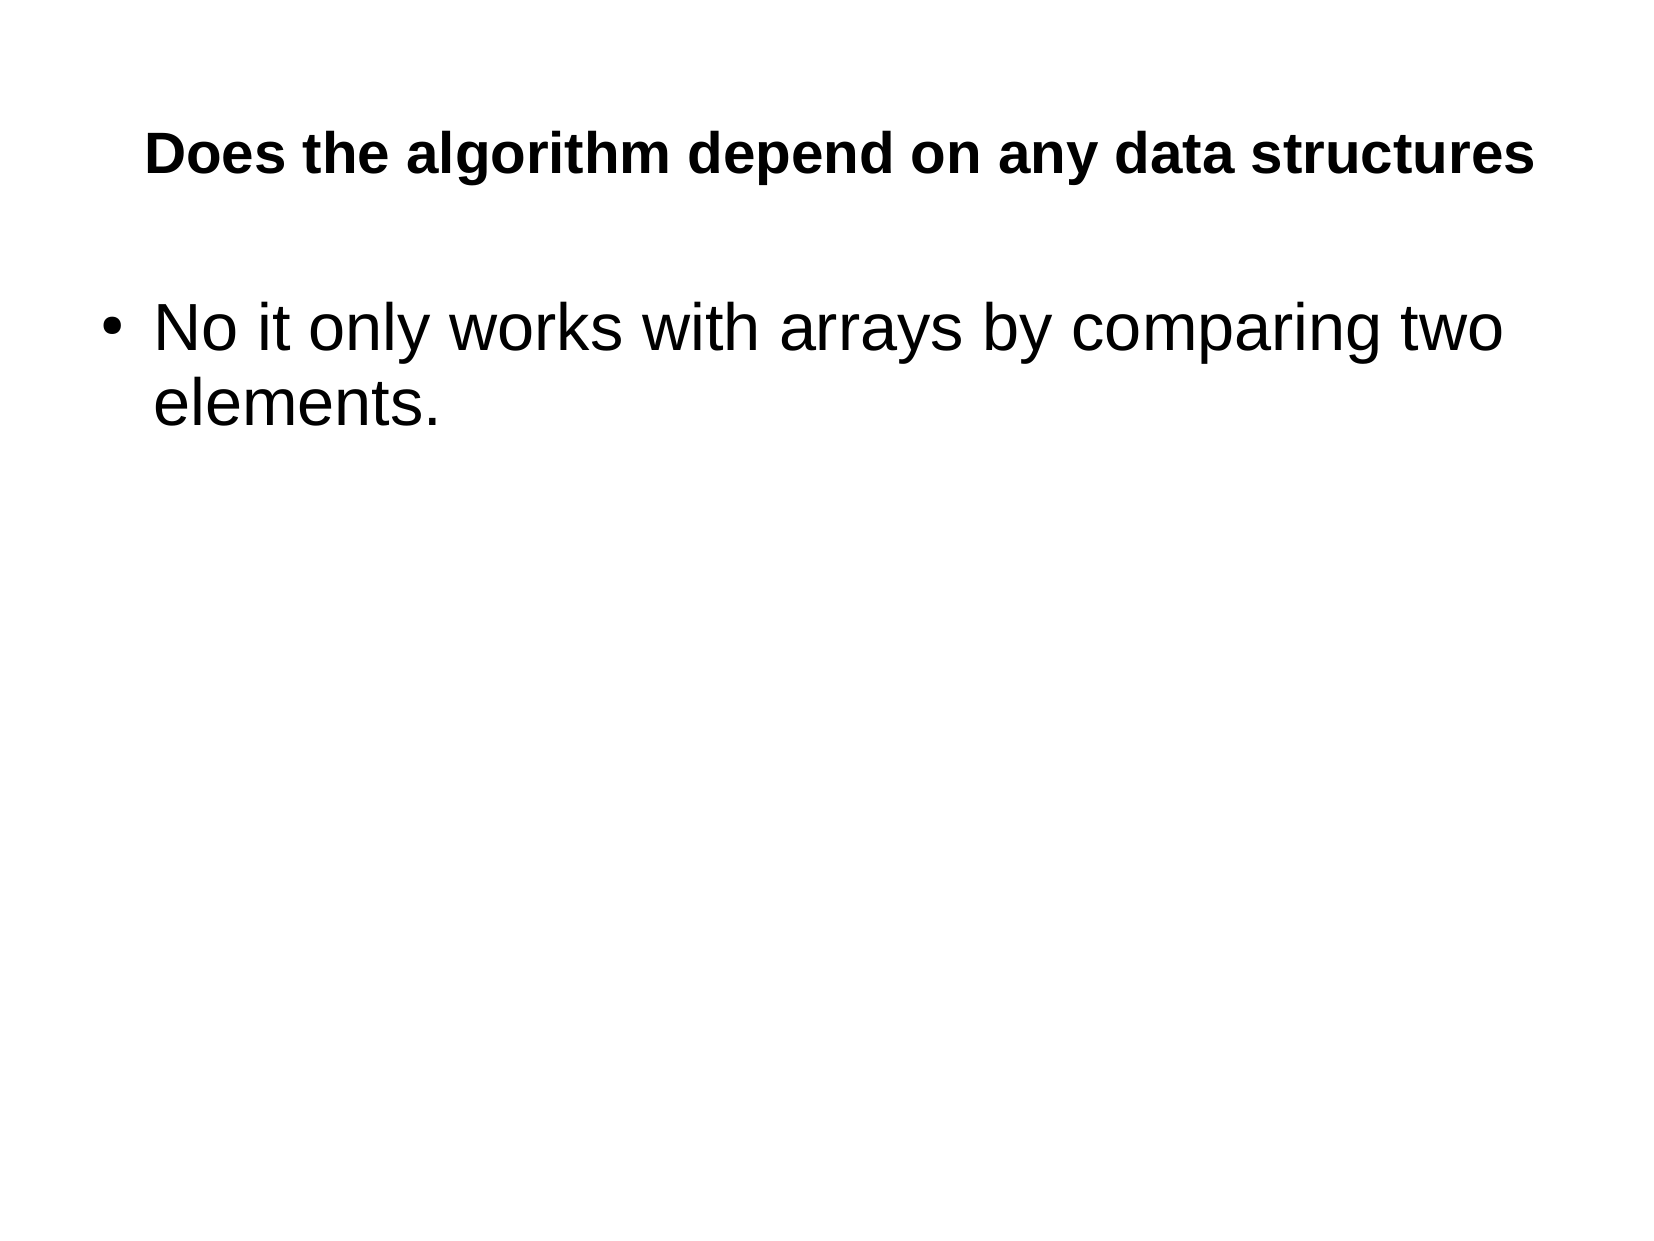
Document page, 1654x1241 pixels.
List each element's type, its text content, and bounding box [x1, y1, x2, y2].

list No it only works with arrays by comparing two elements. [82, 290, 1538, 1010]
title Does the algorithm depend on any data structures ​ [82, 49, 1571, 257]
